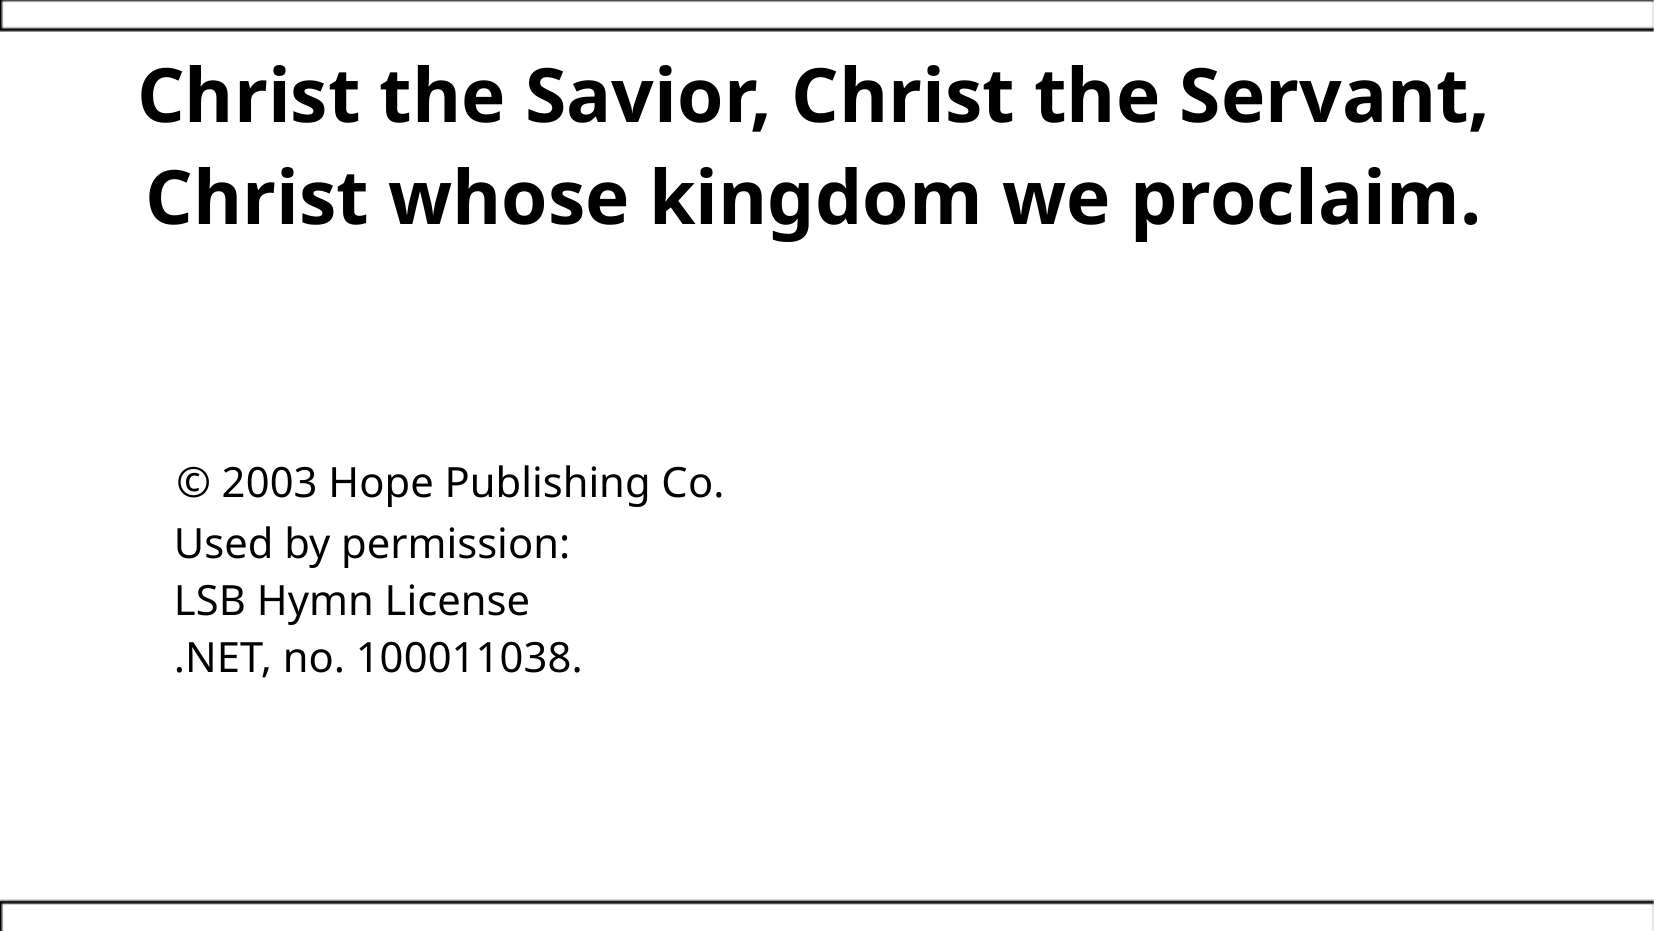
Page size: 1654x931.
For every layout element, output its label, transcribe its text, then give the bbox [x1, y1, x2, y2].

text_box Christ the Savior, Christ the Servant, Christ whose kingdom we proclaim. © 2003 Hope Publishing Co. Used by permission: LSB Hymn License .NET, no. 100011038. [86, 34, 1542, 692]
picture [0, 0, 1654, 931]
